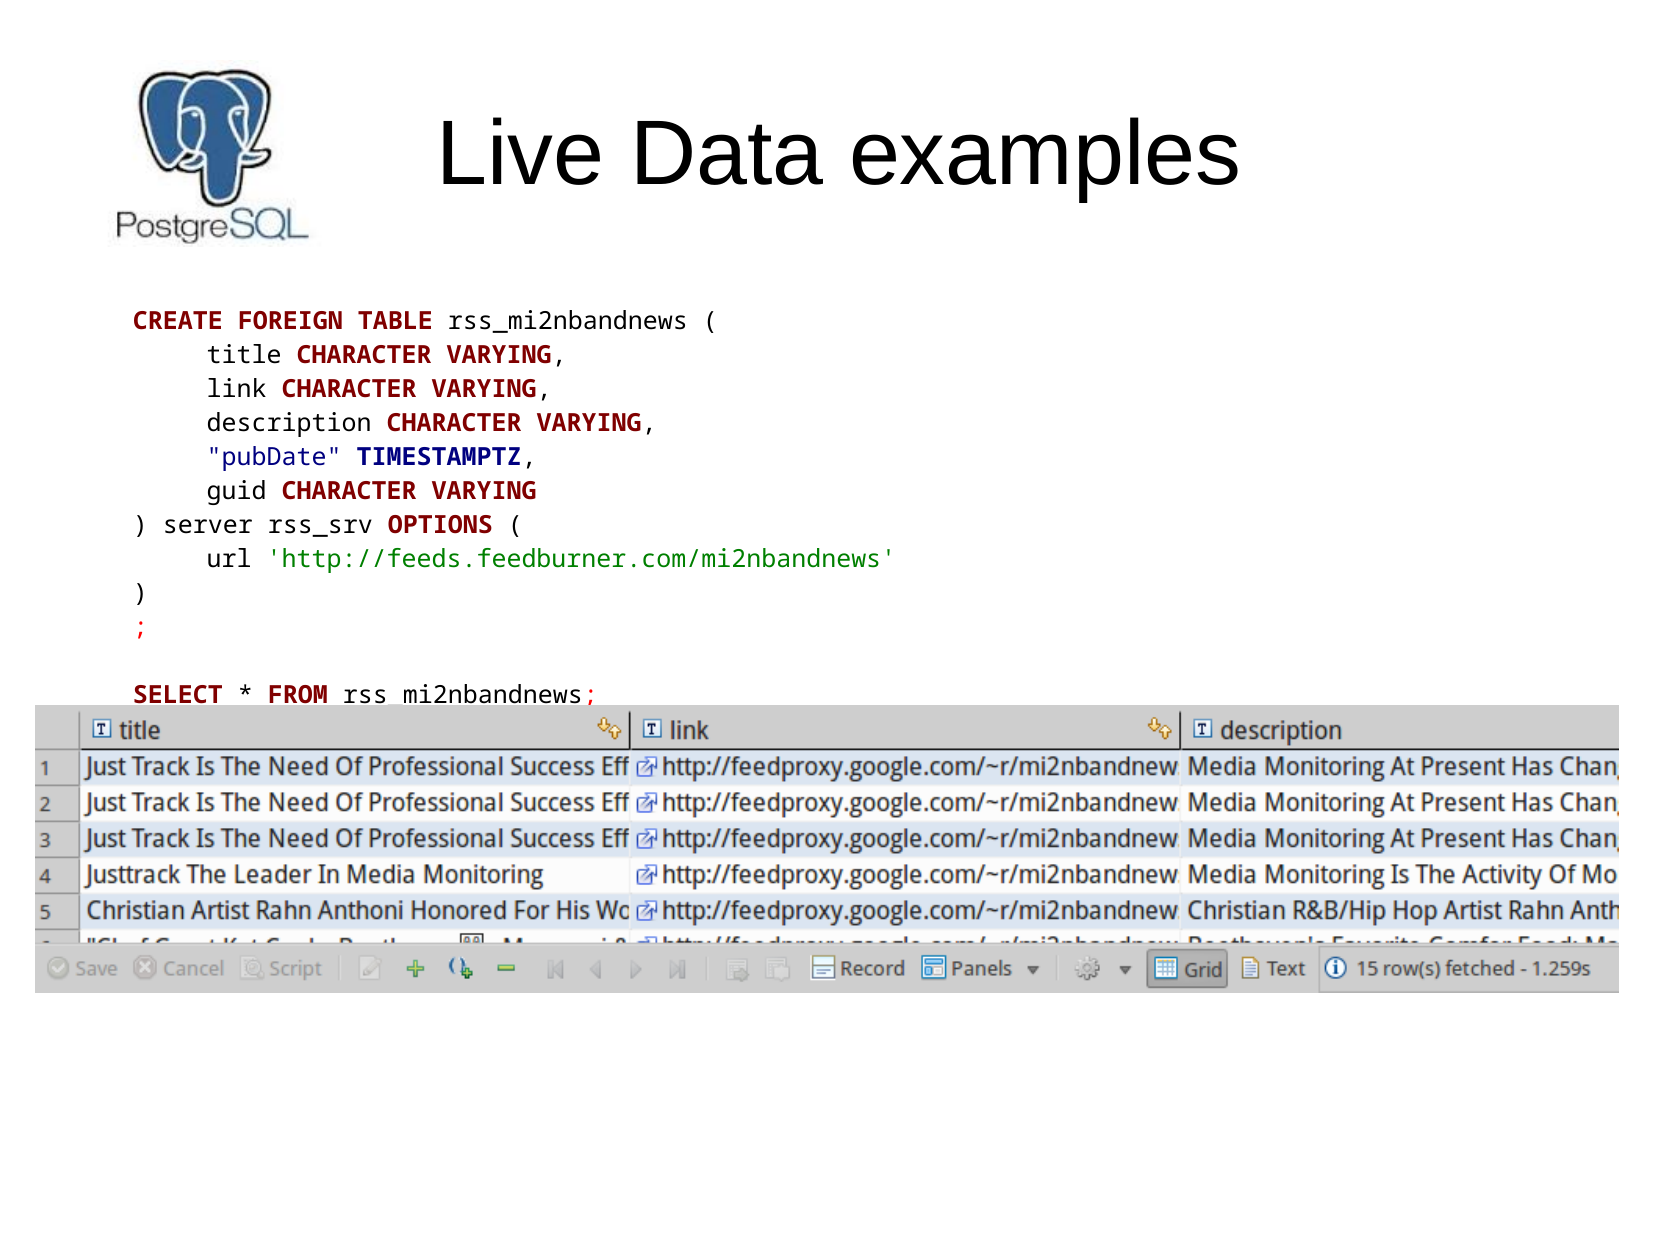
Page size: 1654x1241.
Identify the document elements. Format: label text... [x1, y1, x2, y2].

text_box CREATE FOREIGN TABLE rss_mi2nbandnews ( title CHARACTER VARYING, link CHARACTER VARYING, description CHARACTER VARYING, "pubDate" TIMESTAMPTZ, guid CHARACTER VARYING ) server rss_srv OPTIONS ( url 'http://feeds.feedburner.com/mi2nbandnews' ) ; SELECT * FROM rss_mi2nbandnews; [118, 295, 1477, 656]
picture [58, 60, 356, 247]
picture [35, 705, 1619, 994]
title Live Data examples [82, 49, 1571, 257]
